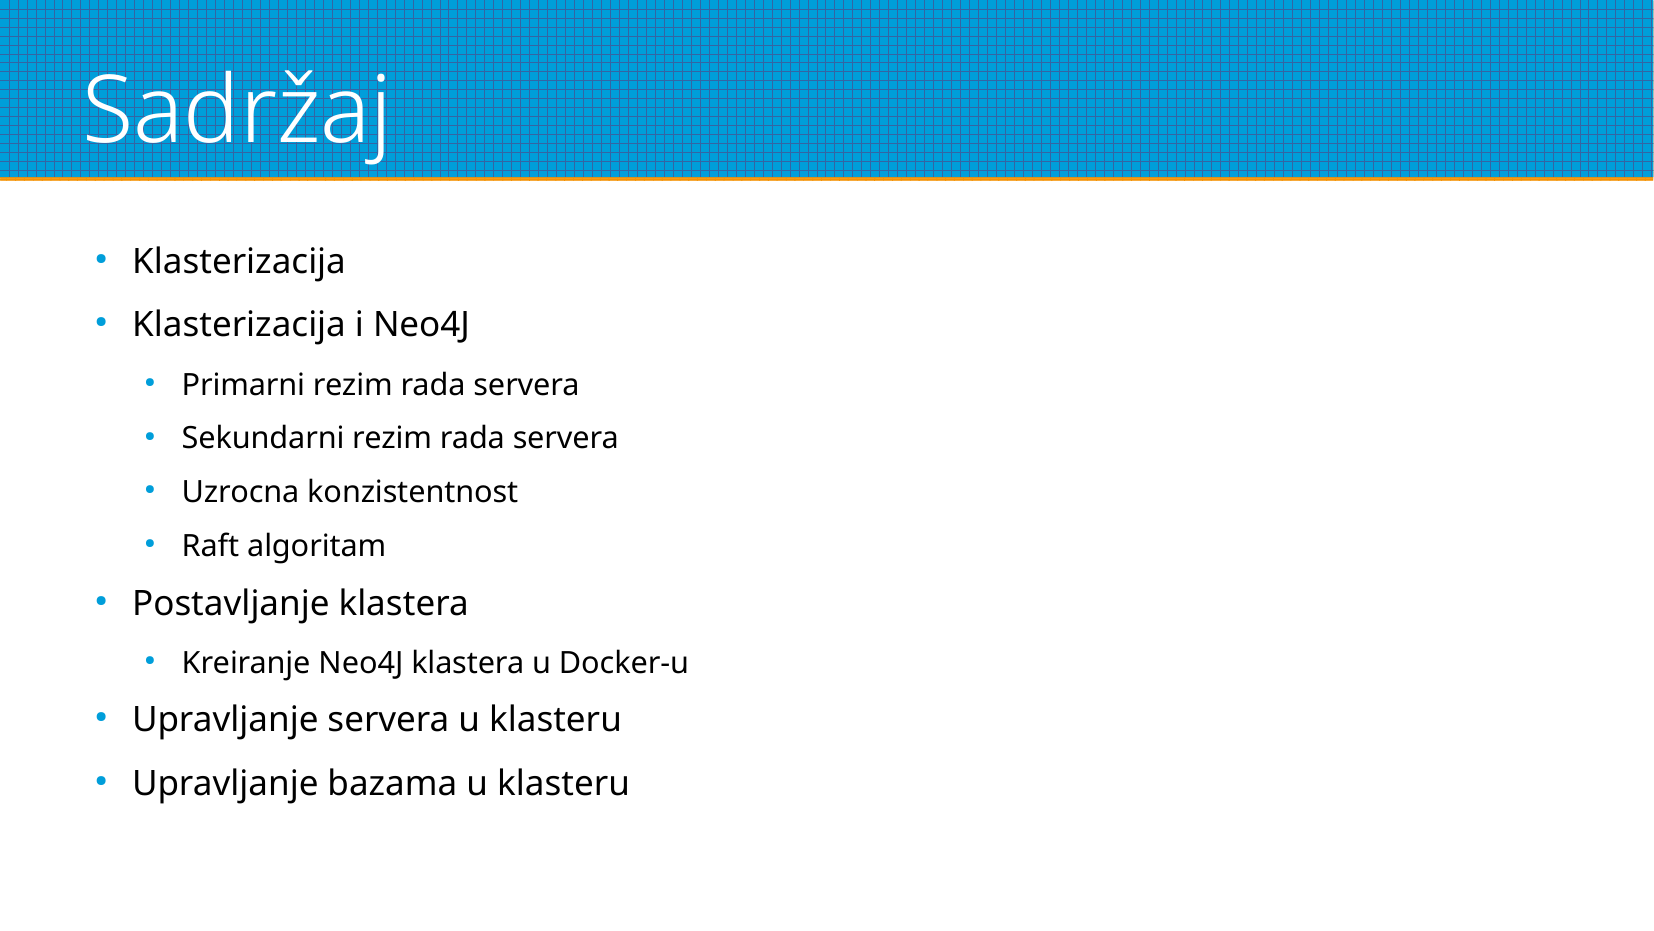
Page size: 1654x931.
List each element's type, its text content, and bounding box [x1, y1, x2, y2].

list Klasterizacija Klasterizacija i Neo4J Primarni rezim rada servera Sekundarni rezim rada servera Uzrocna konzistentnost Raft algoritam Postavljanje klastera Kreiranje Neo4J klastera u Docker-u Upravljanje servera u klasteru Upravljanje bazama u klasteru [82, 236, 1563, 811]
title Sadržaj [82, 14, 1571, 171]
